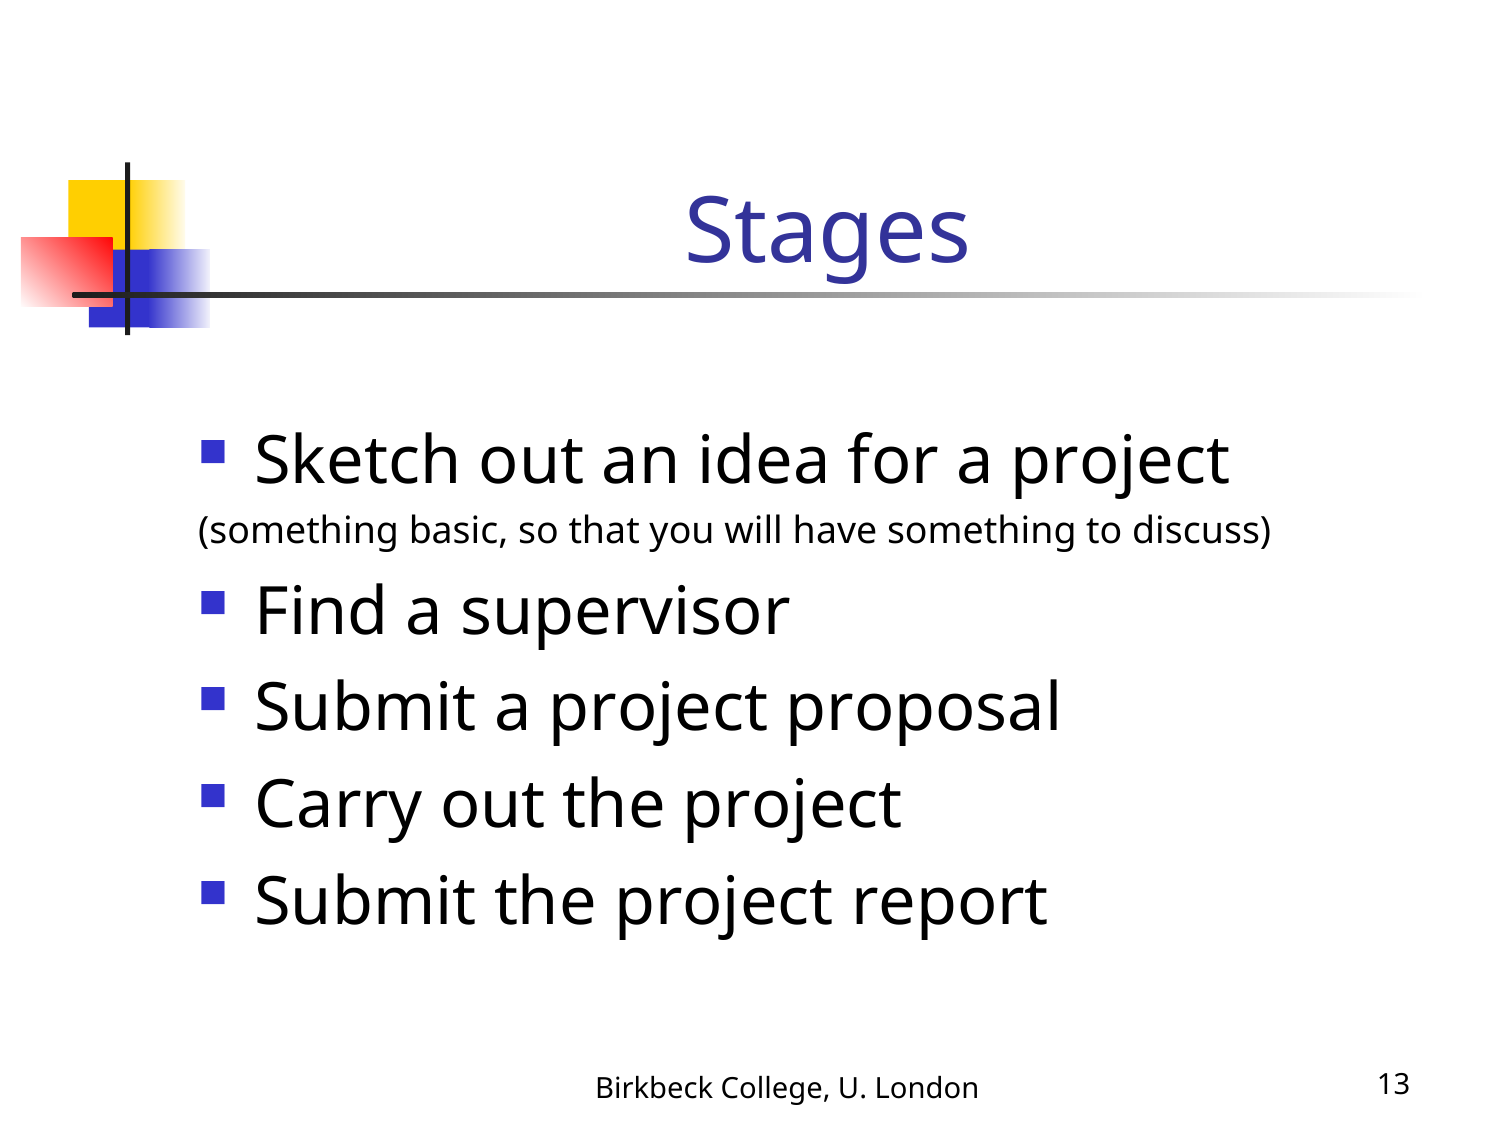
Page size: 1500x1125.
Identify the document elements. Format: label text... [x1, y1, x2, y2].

title Stages [188, 101, 1468, 289]
list Sketch out an idea for a project (something basic, so that you will have something to discuss) Find a supervisor Submit a project proposal Carry out the project Submit the project report [183, 408, 1459, 948]
text_box Birkbeck College, U. London [549, 1037, 1026, 1113]
text_box <number> [1112, 1037, 1426, 1113]
